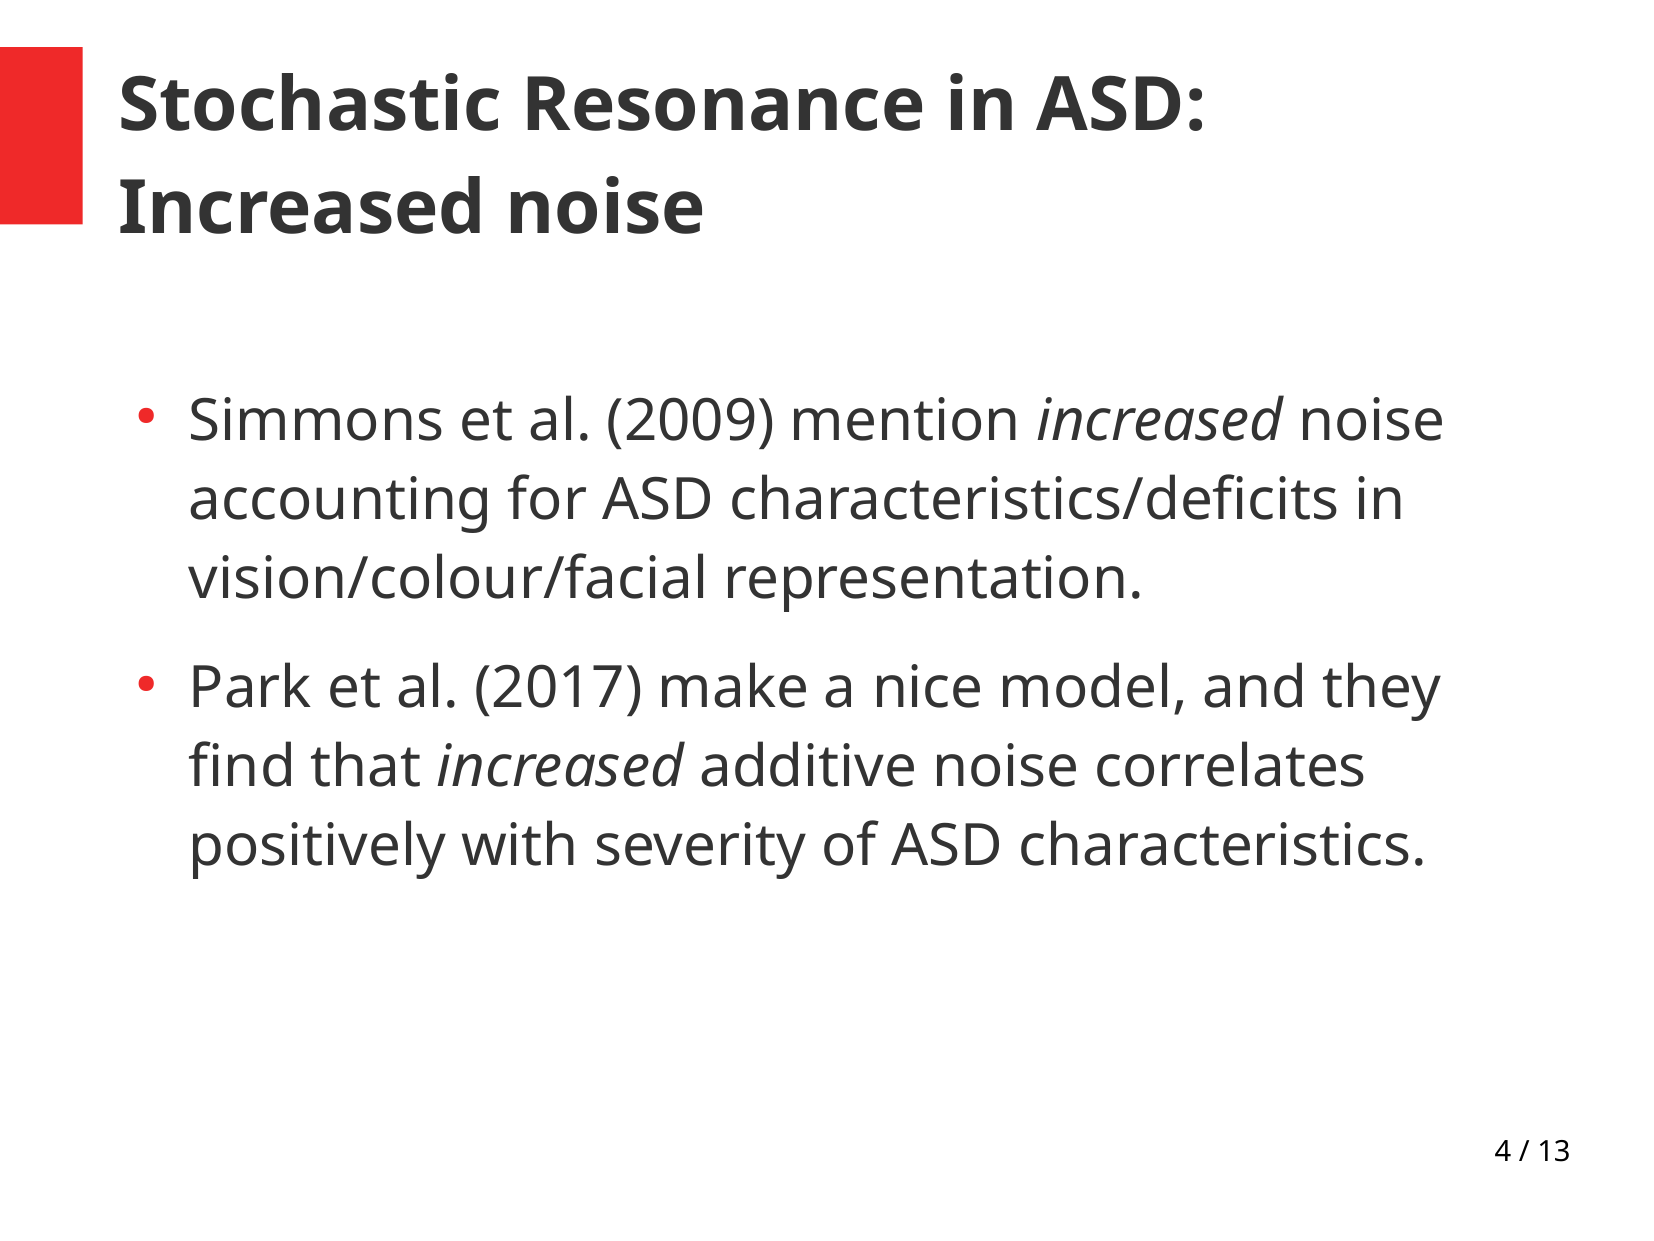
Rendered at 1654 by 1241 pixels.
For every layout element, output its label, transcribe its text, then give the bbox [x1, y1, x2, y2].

title Stochastic Resonance in ASD: Increased noise [118, 49, 1571, 257]
list Simmons et al. (2009) mention increased noise accounting for ASD characteristics/deficits in vision/colour/facial representation. Park et al. (2017) make a nice model, and they find that increased additive noise correlates positively with severity of ASD characteristics. [118, 377, 1536, 1098]
